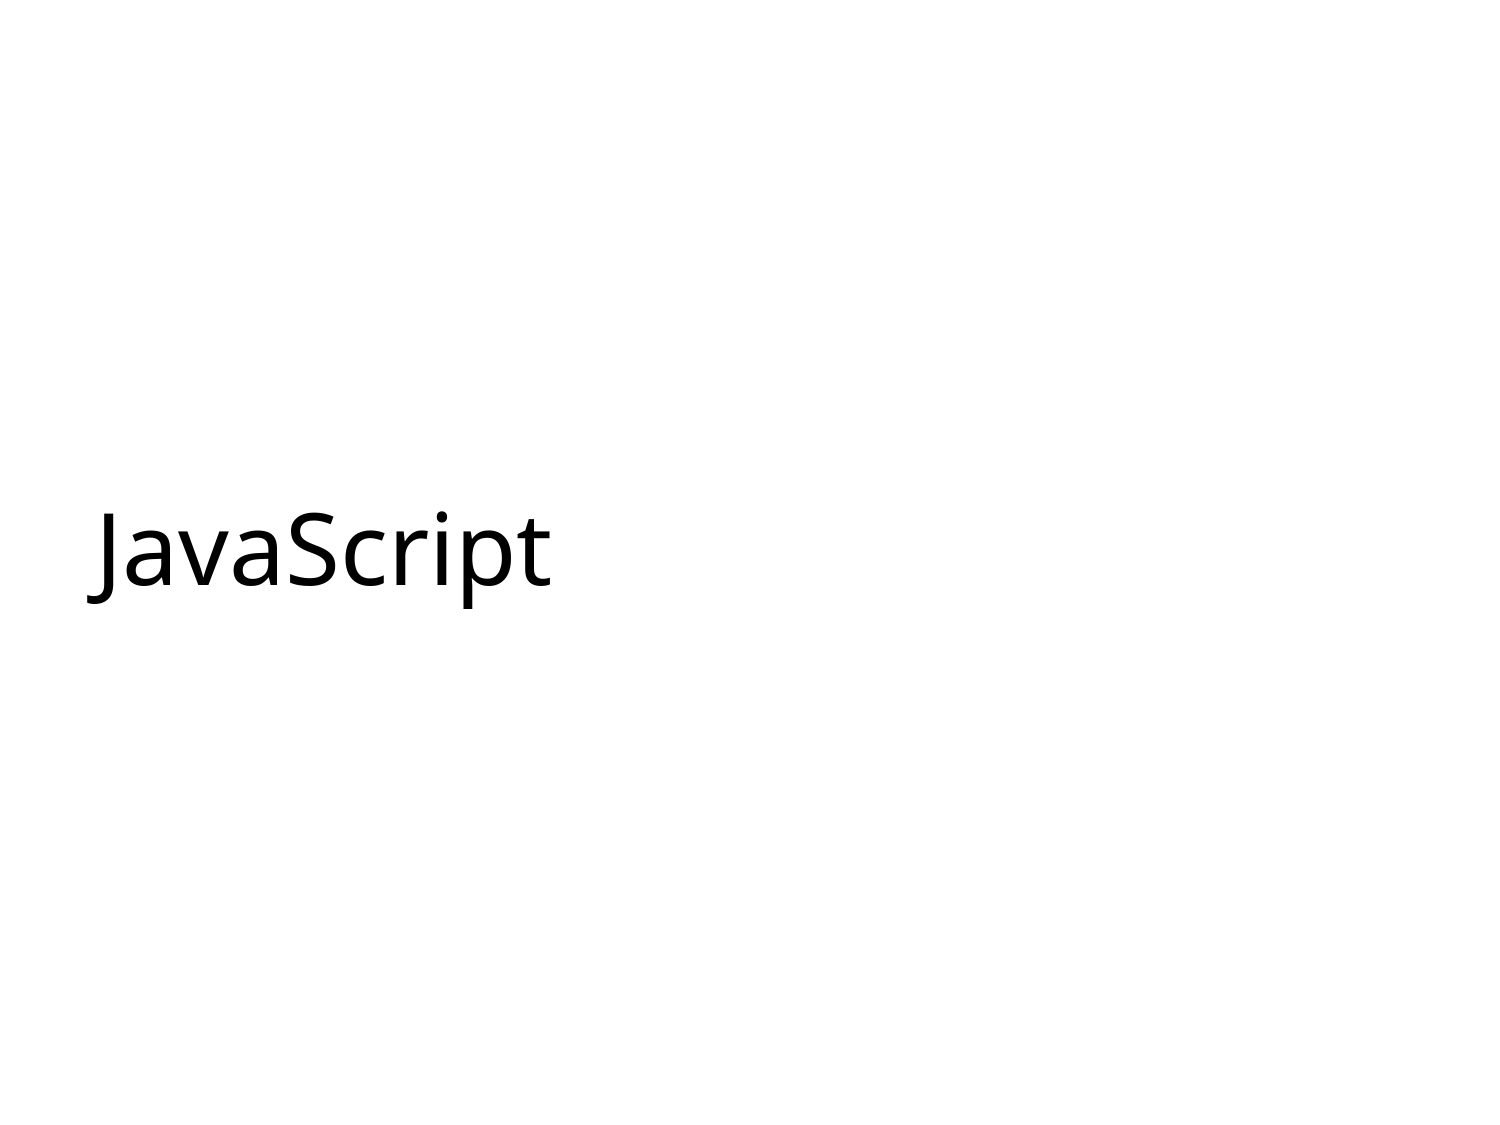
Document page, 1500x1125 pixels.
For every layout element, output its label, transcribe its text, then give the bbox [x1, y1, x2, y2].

title JavaScript [80, 98, 1125, 994]
